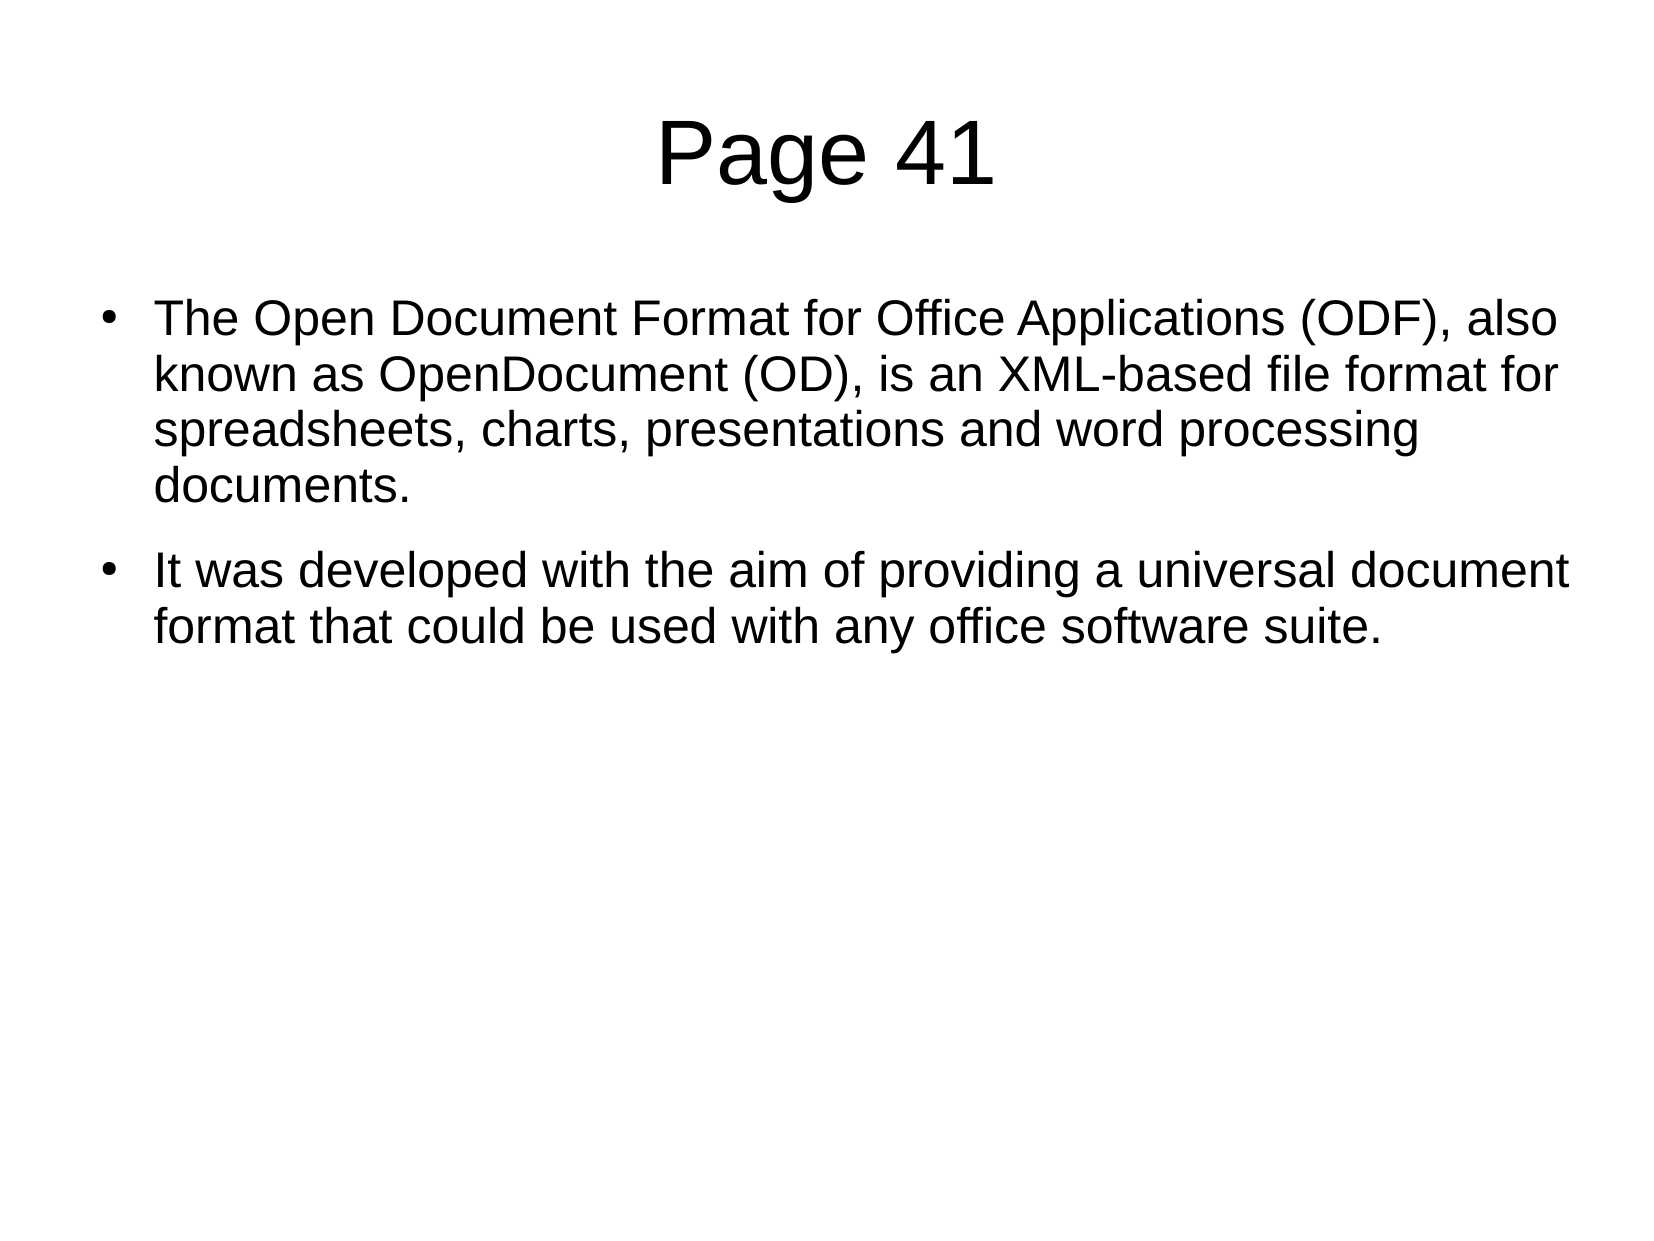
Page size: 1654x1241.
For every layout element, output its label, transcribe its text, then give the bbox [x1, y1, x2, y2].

list The Open Document Format for Office Applications (ODF), also known as OpenDocument (OD), is an XML-based file format for spreadsheets, charts, presentations and word processing documents. It was developed with the aim of providing a universal document format that could be used with any office software suite. [82, 290, 1571, 1109]
title Page 41 [82, 49, 1571, 257]
